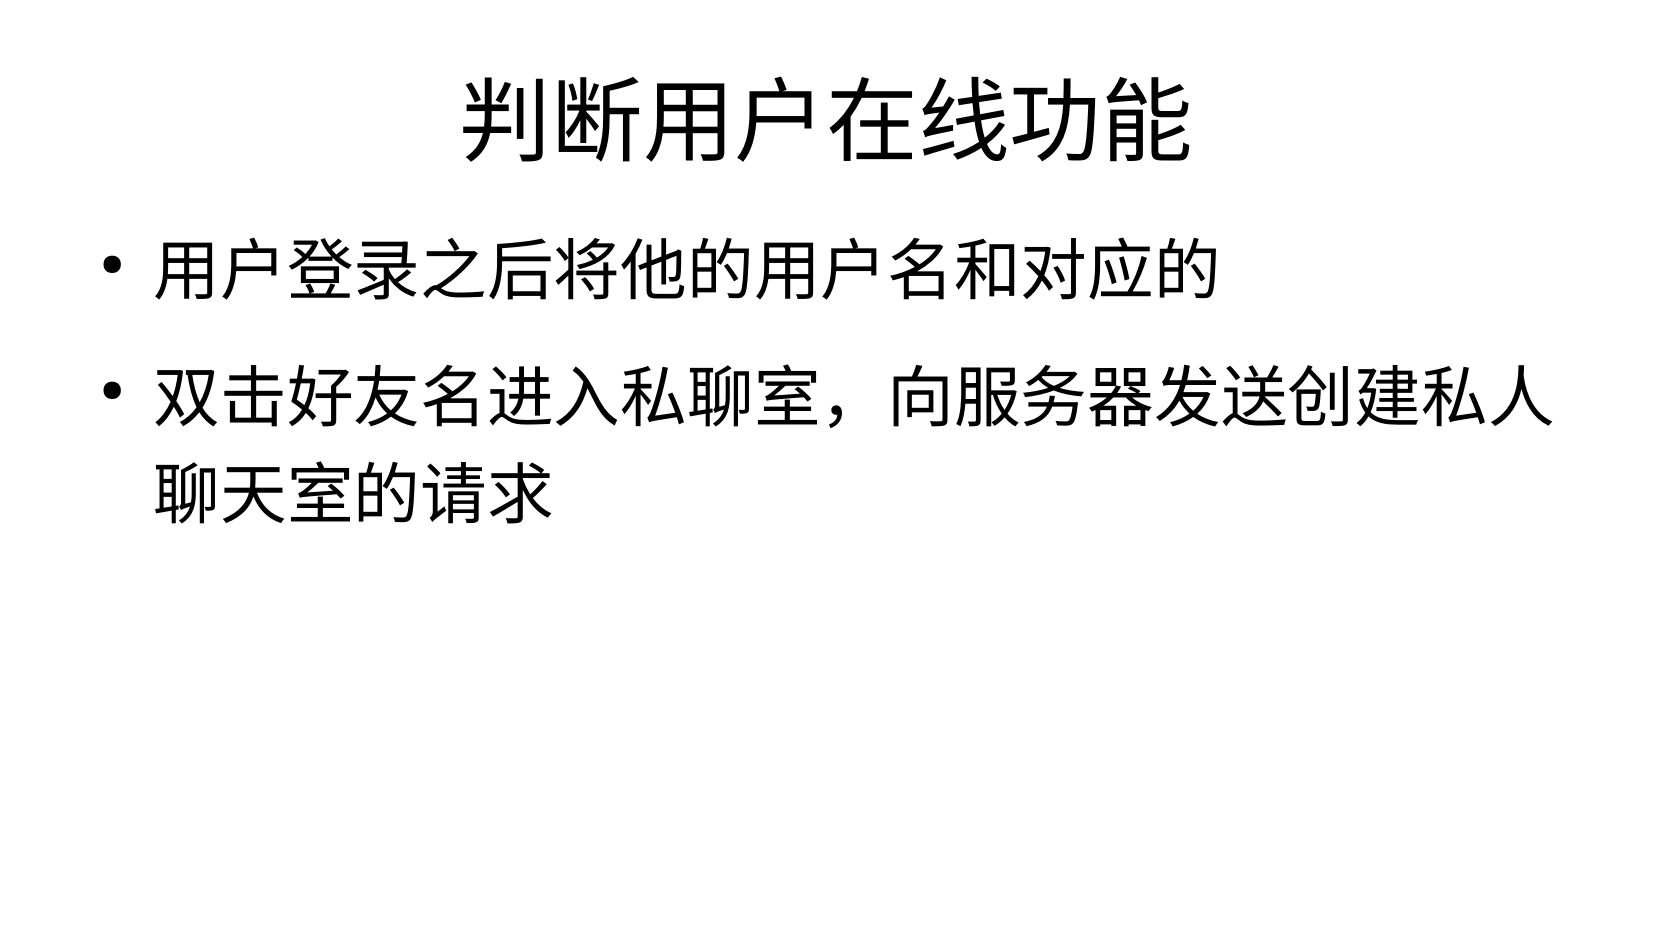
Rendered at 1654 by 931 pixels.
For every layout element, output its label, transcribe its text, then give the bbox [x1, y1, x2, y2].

list 用户登录之后将他的用户名和对应的 双击好友名进入私聊室，向服务器发送创建私人聊天室的请求 [82, 217, 1571, 758]
title 判断用户在线功能 [82, 37, 1571, 193]
